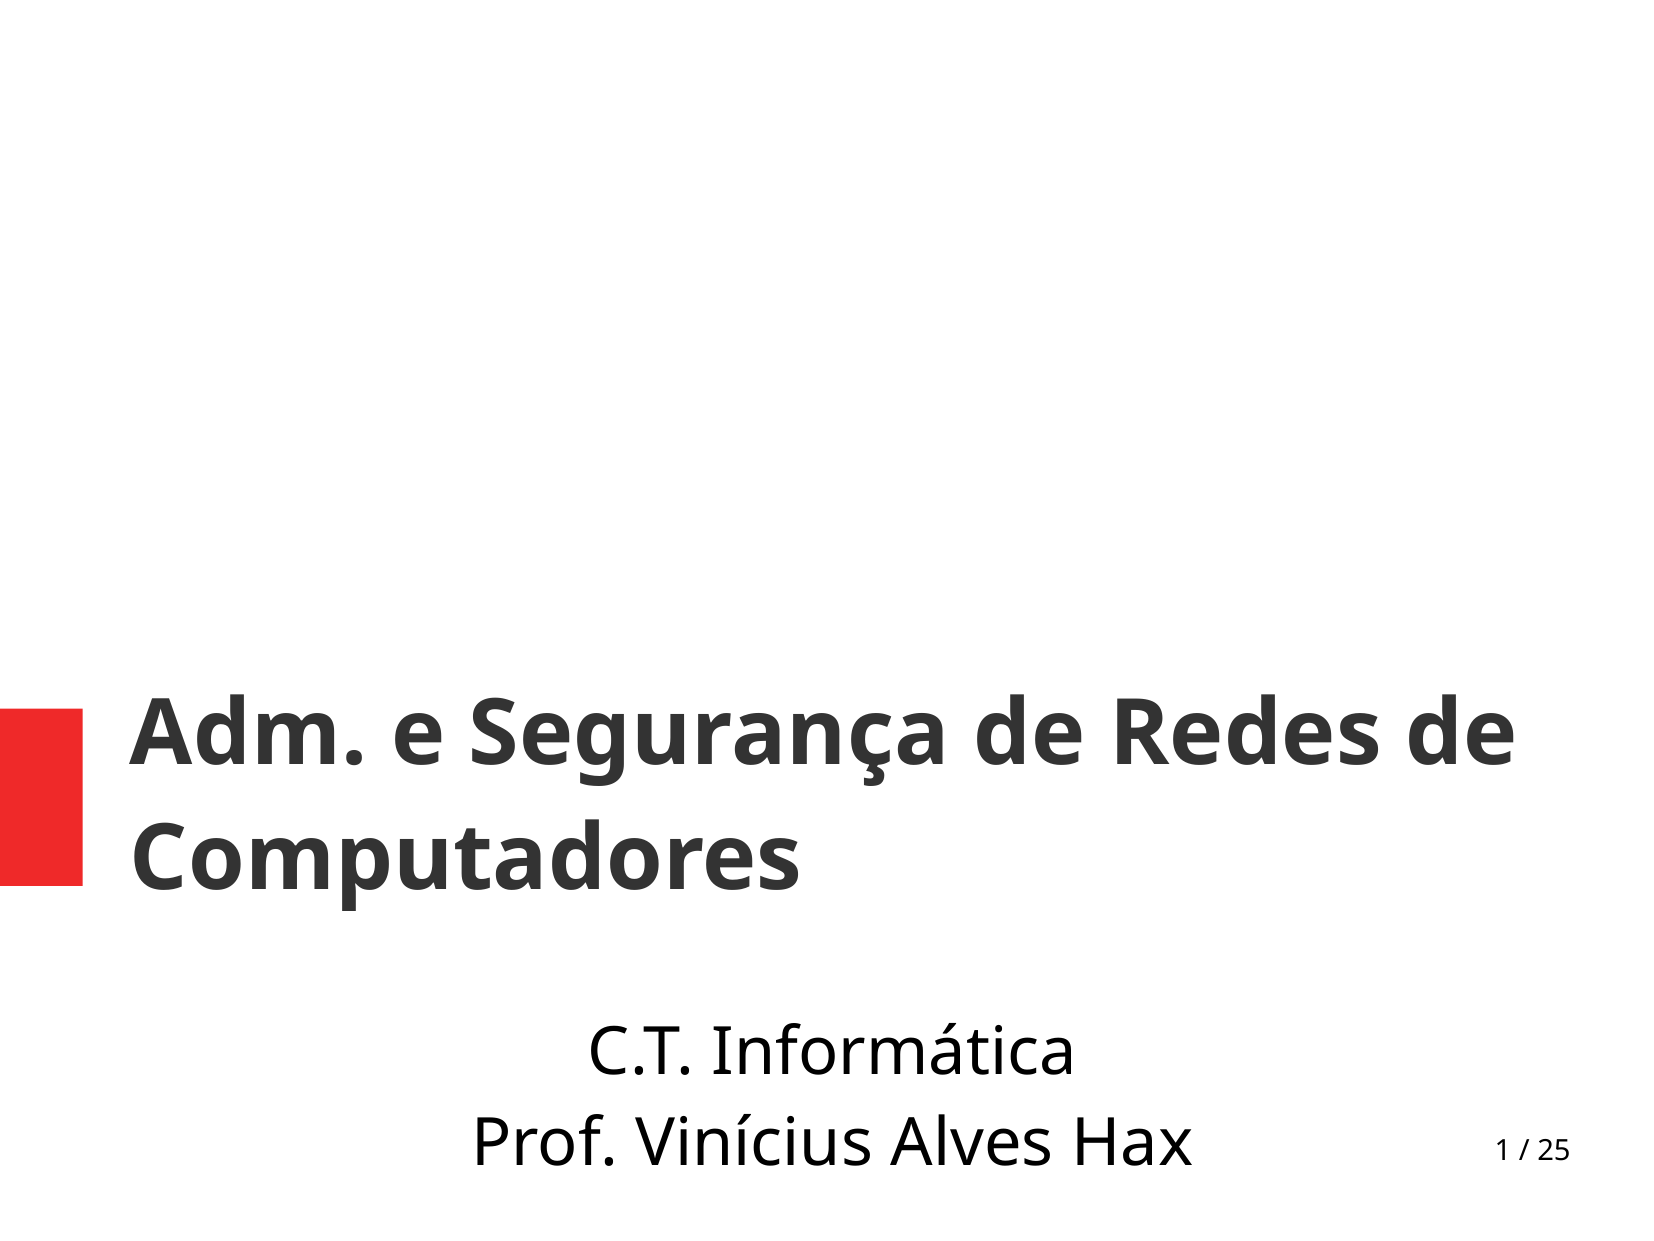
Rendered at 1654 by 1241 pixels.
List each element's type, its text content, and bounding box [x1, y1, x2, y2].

title Adm. e Segurança de Redes de Computadores [129, 655, 1536, 928]
subtitle C.T. Informática Prof. Vinícius Alves Hax [129, 932, 1536, 1166]
